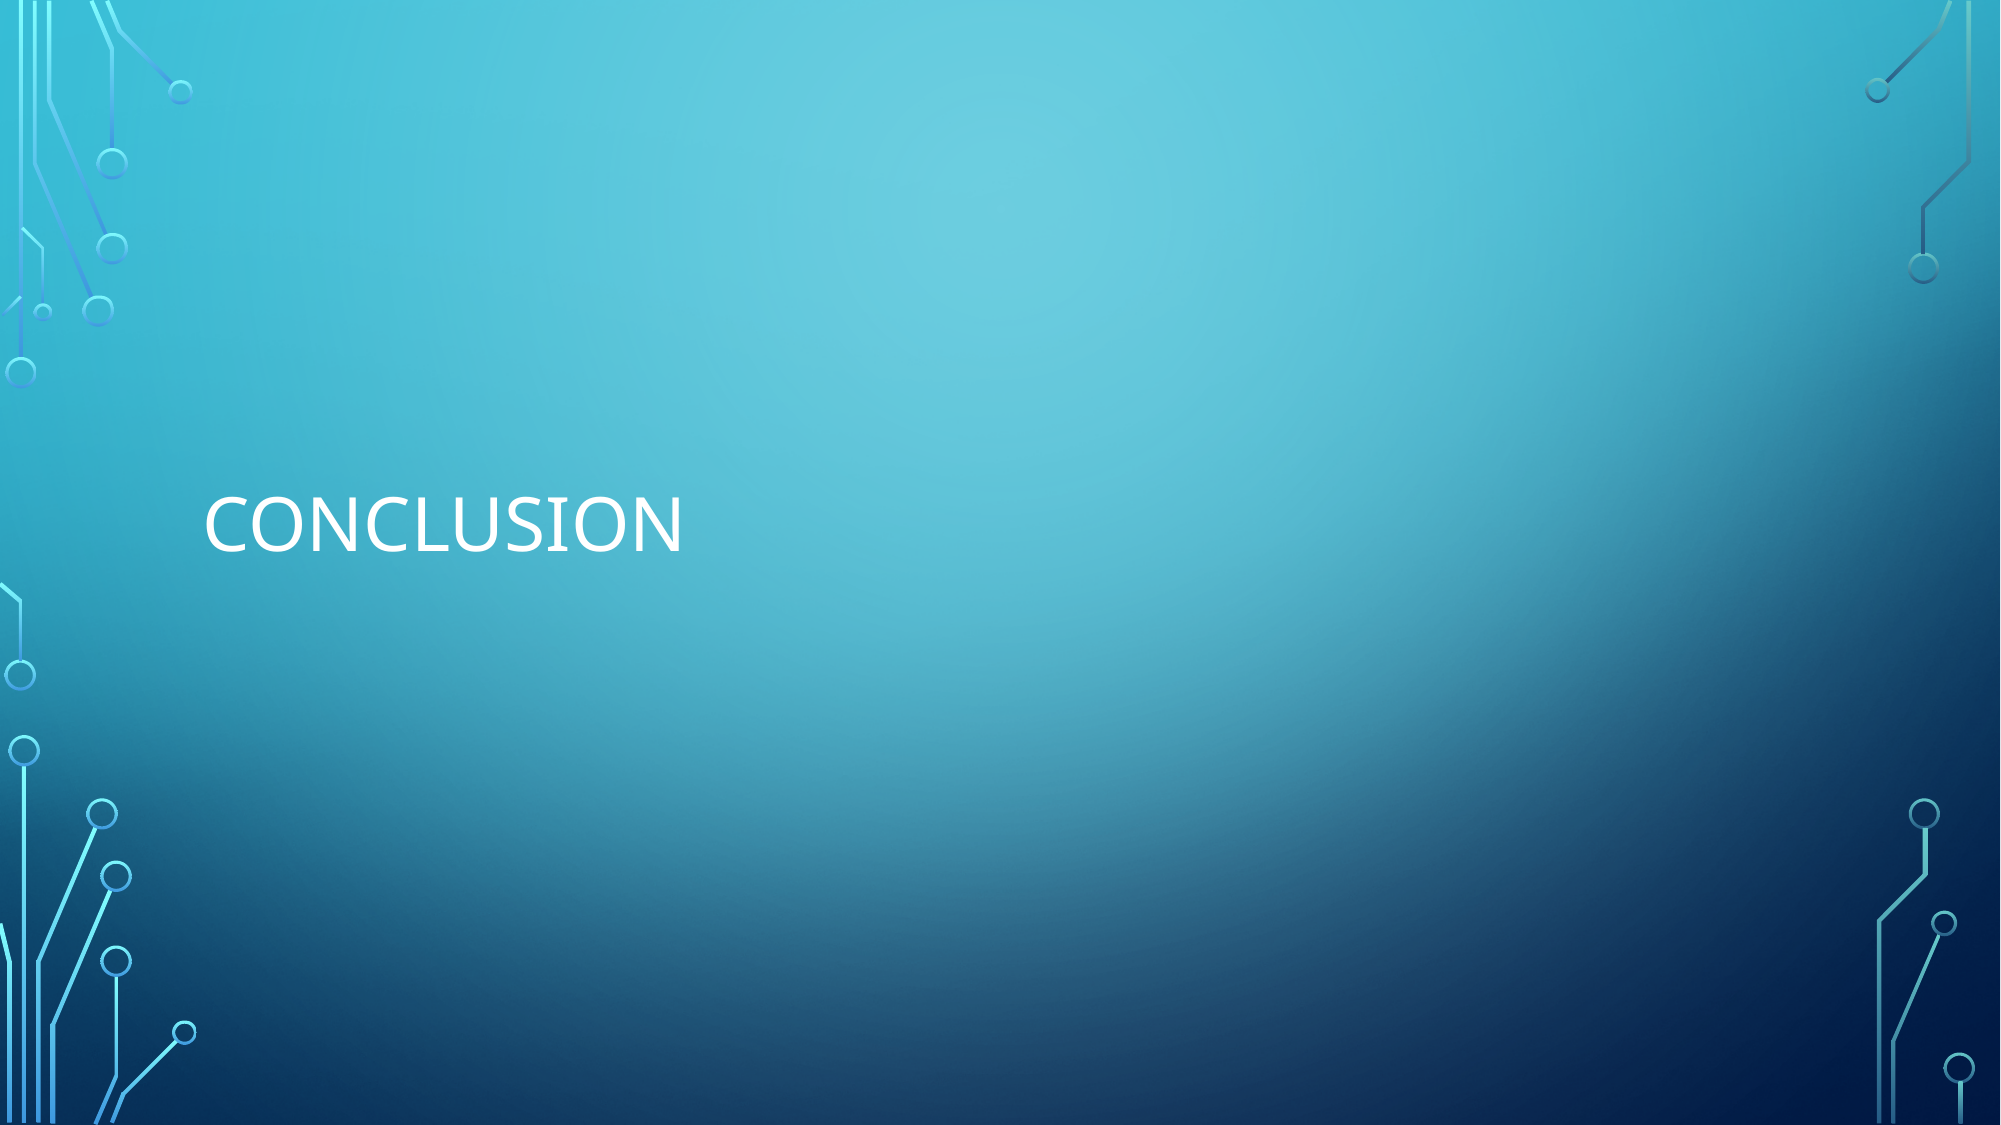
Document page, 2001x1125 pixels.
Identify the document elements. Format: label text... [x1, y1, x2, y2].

title Conclusion [187, 406, 1813, 649]
